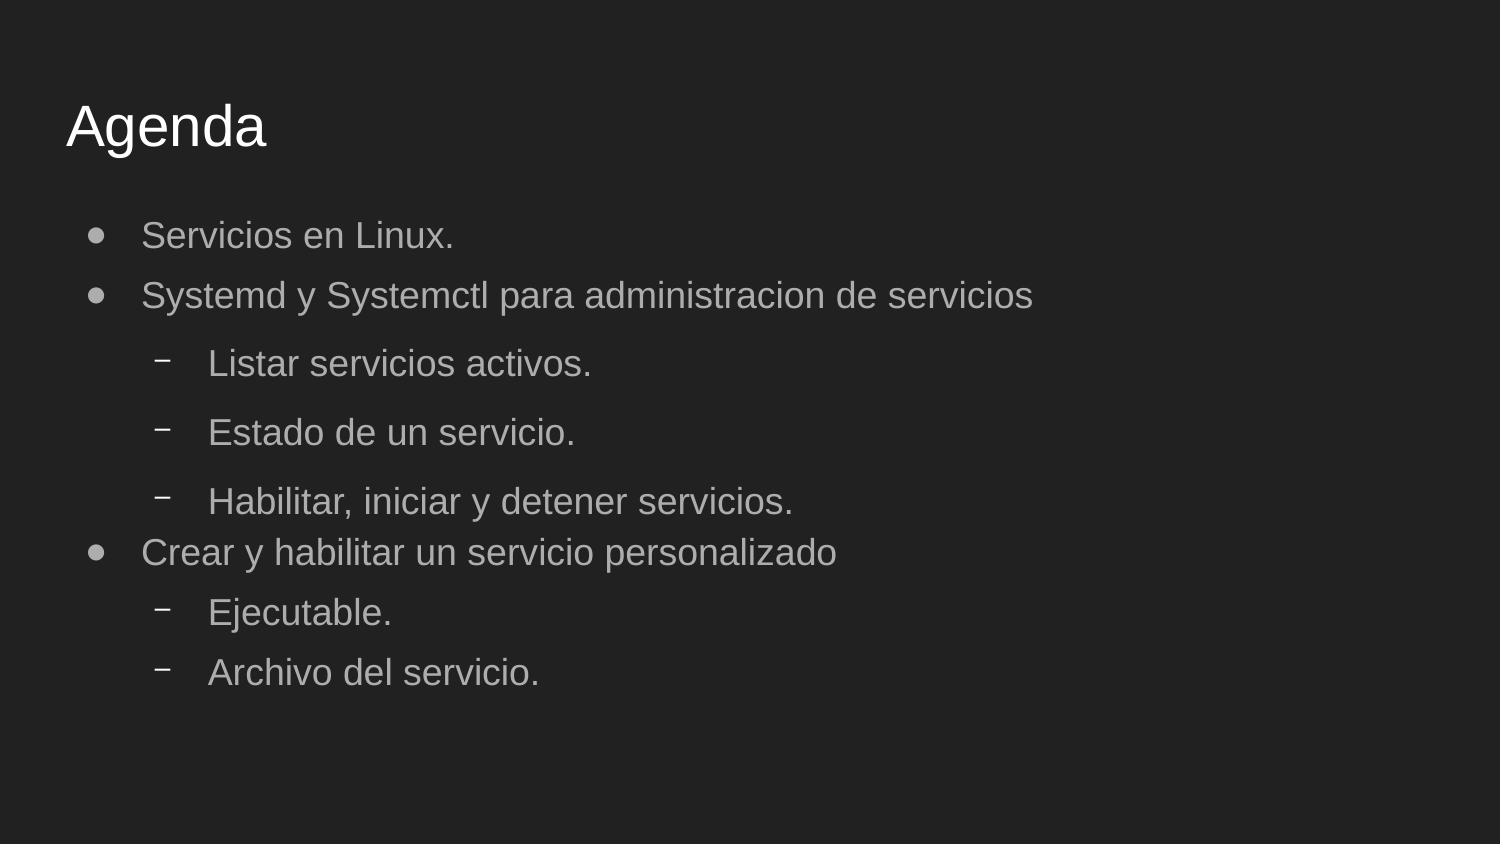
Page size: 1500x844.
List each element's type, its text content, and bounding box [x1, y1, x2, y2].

title Agenda [51, 72, 1449, 167]
list Servicios en Linux. Systemd y Systemctl para administracion de servicios Listar servicios activos. Estado de un servicio. Habilitar, iniciar y detener servicios. Crear y habilitar un servicio personalizado Ejecutable. Archivo del servicio. [51, 189, 1449, 750]
